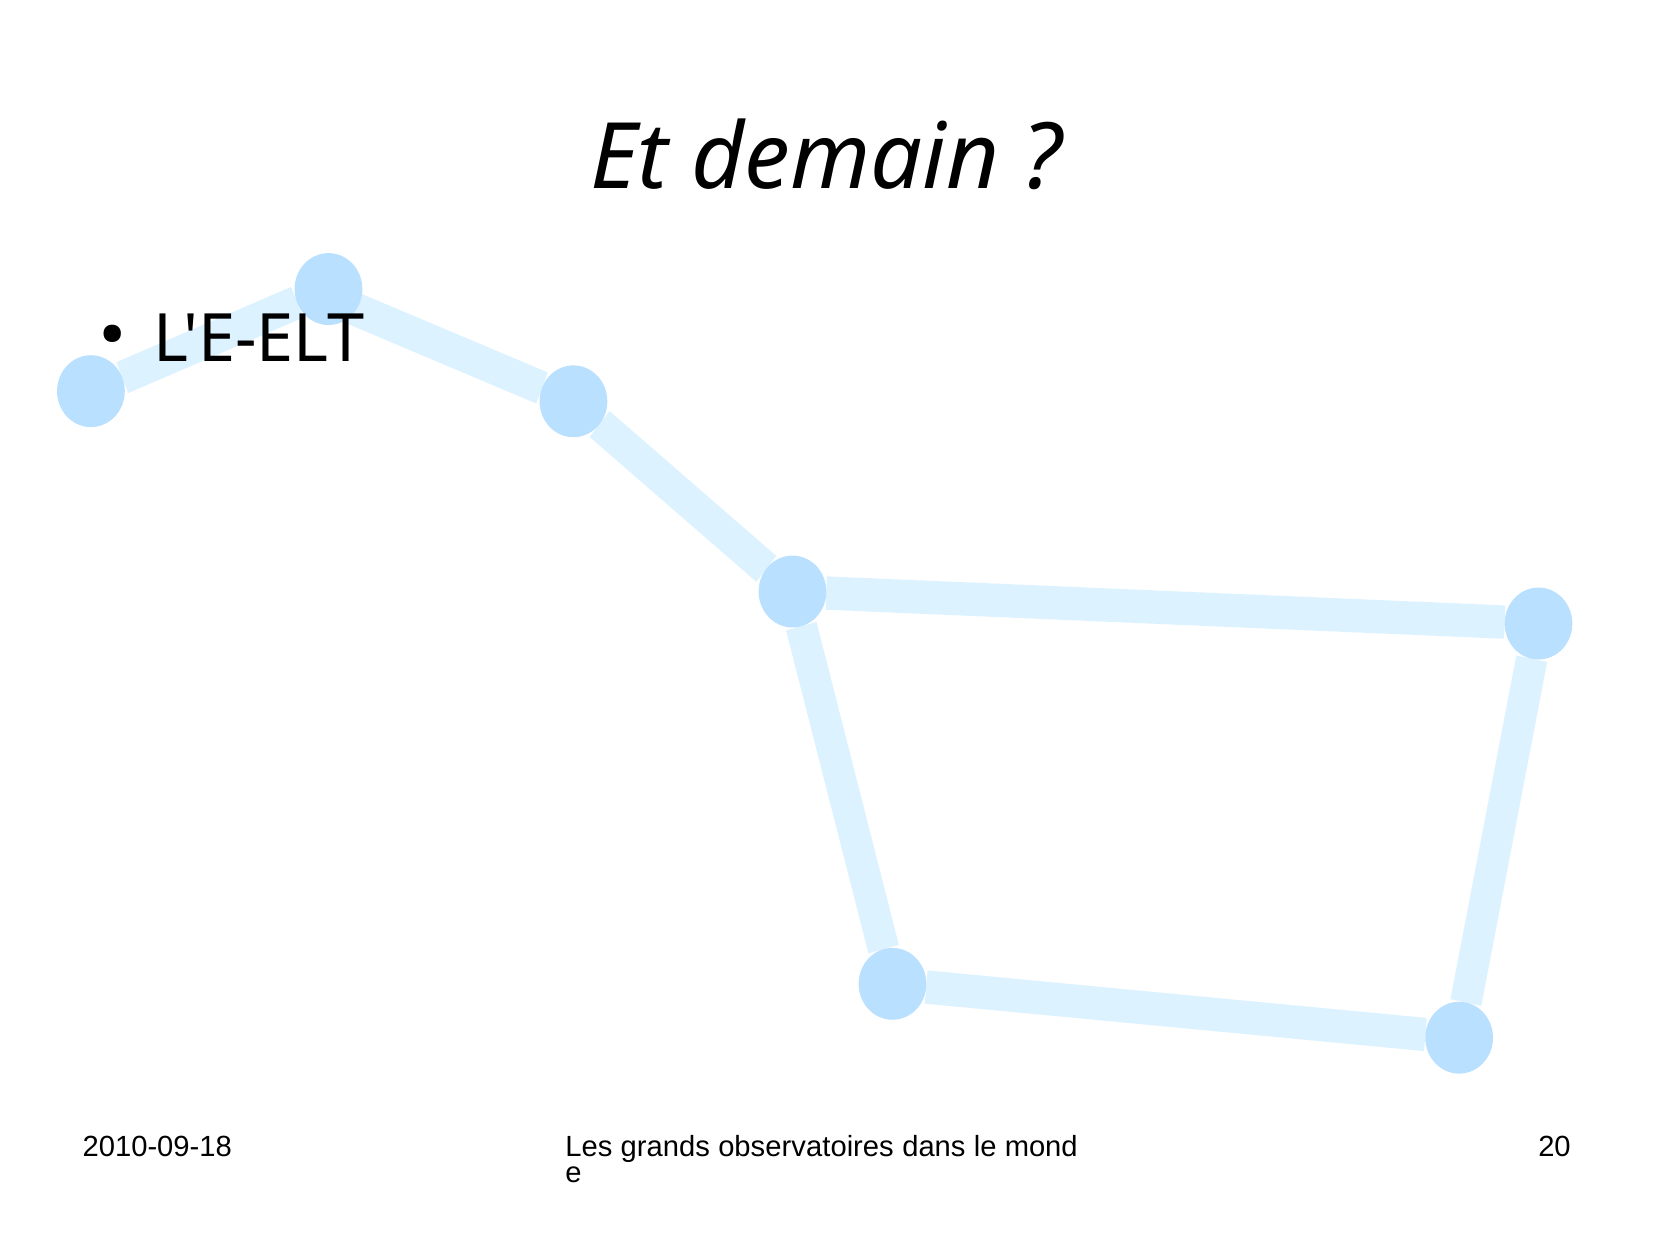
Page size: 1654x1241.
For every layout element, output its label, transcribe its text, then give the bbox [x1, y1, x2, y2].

title Et demain ? [82, 49, 1571, 257]
list L'E-ELT [82, 290, 1571, 1109]
